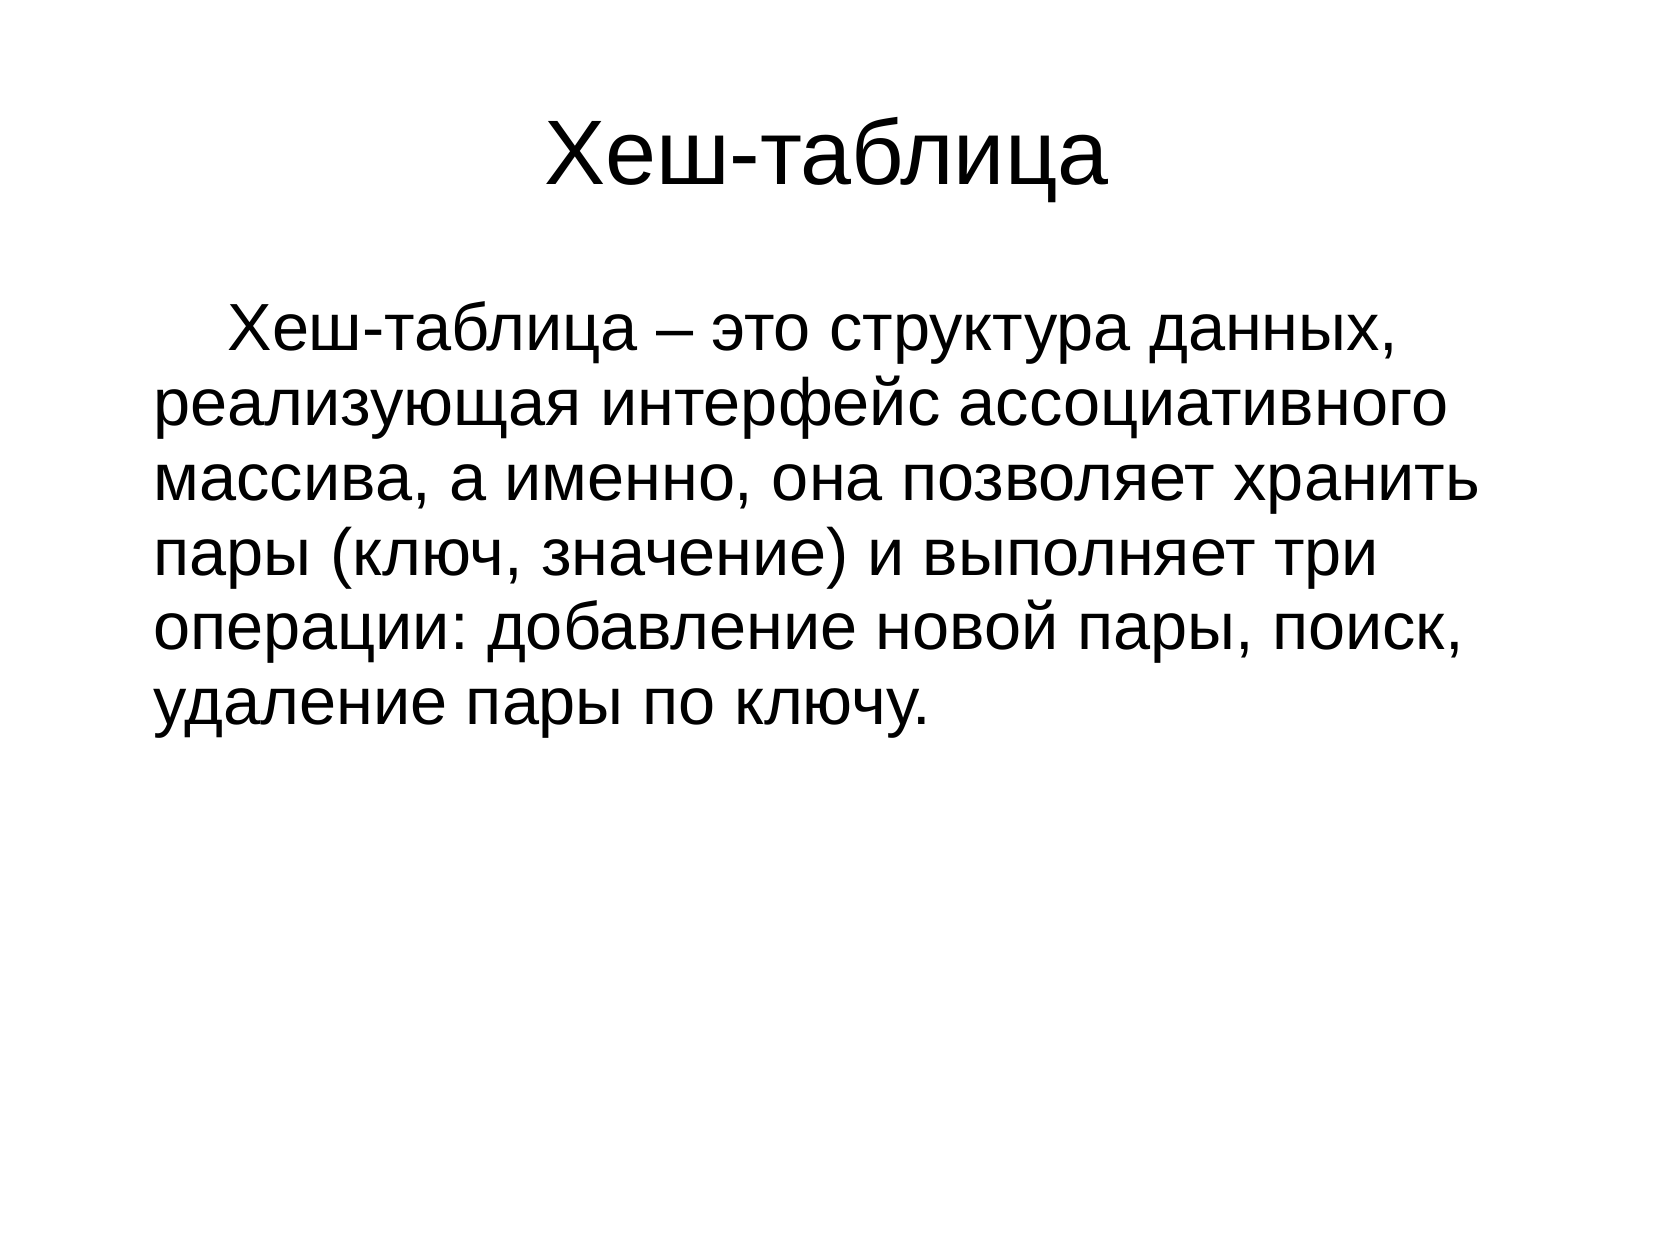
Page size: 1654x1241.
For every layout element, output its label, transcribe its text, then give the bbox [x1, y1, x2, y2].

title Хеш-таблица [82, 49, 1571, 257]
list Хеш-таблица ‒ это структура данных, реализующая интерфейс ассоциативного массива, а именно, она позволяет хранить пары (ключ, значение) и выполняет три операции: добавление новой пары, поиск, удаление пары по ключу. [82, 290, 1571, 1010]
